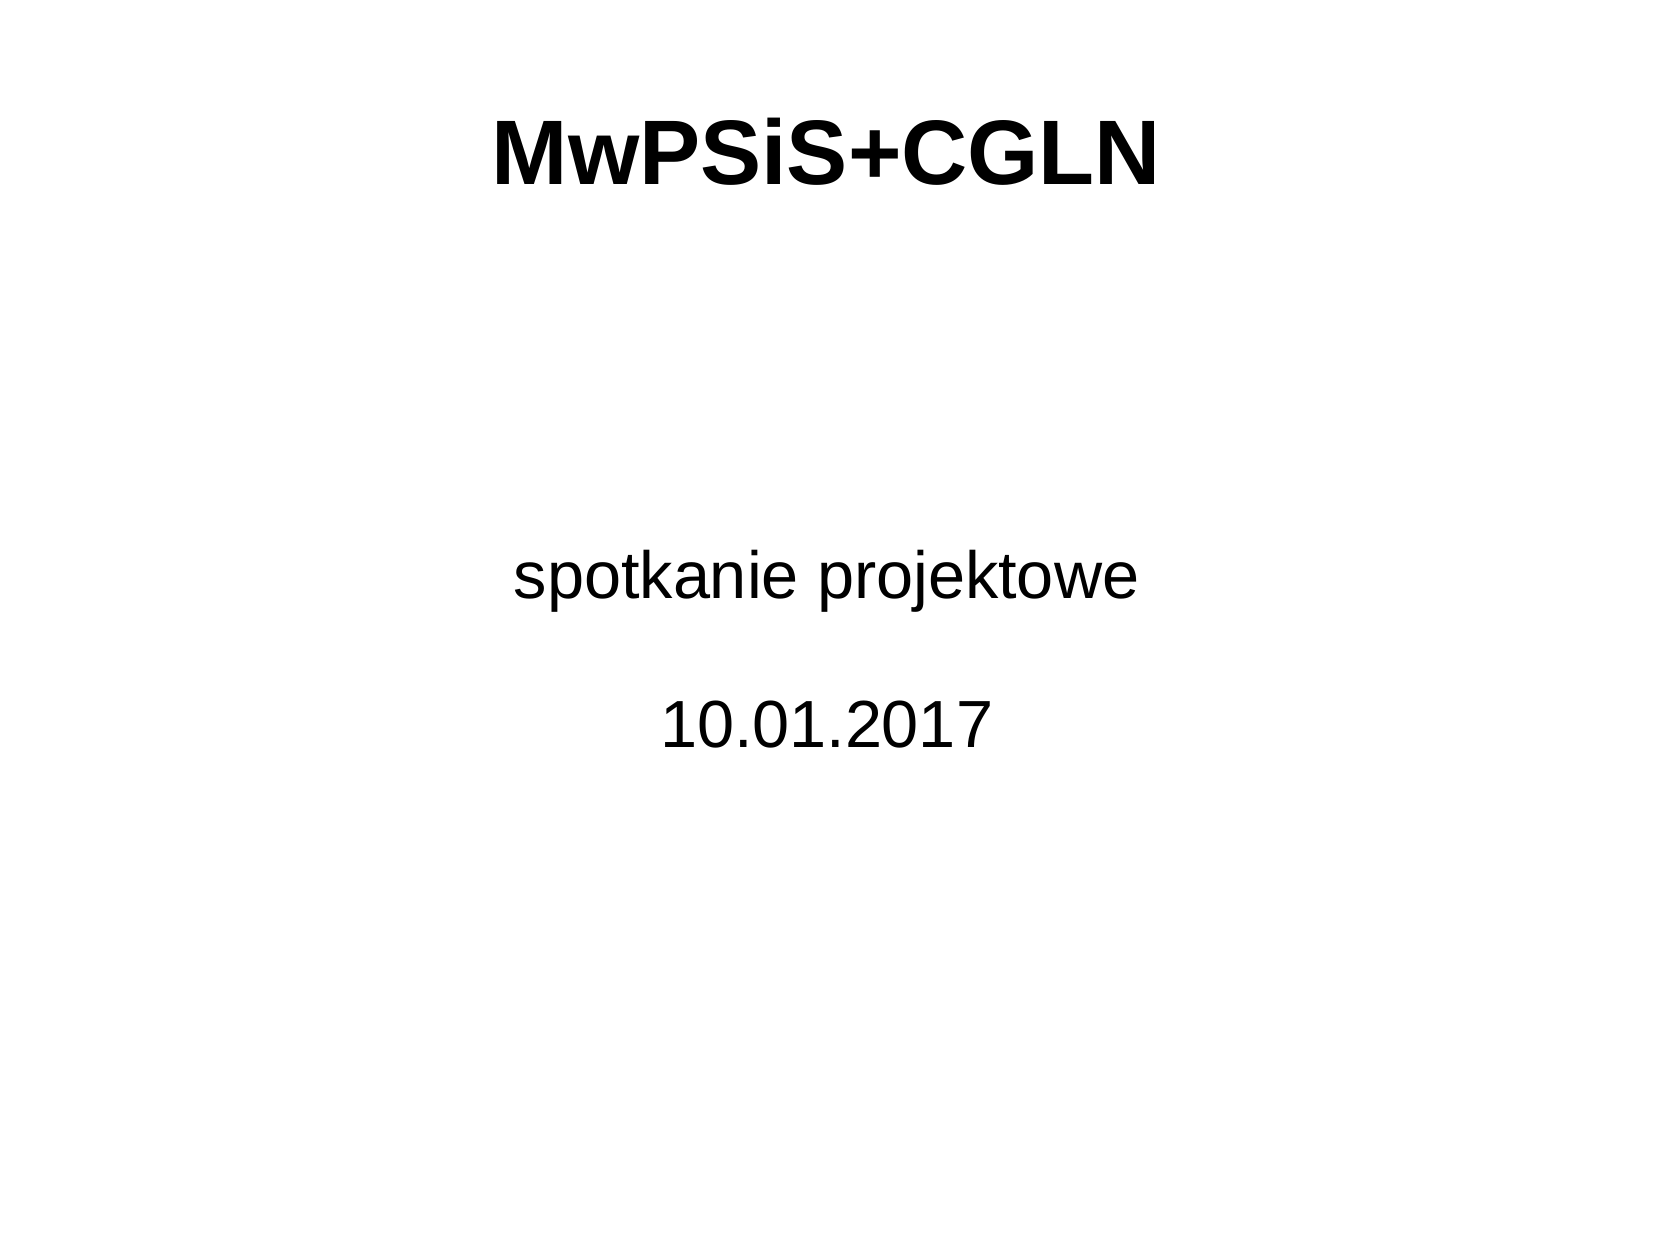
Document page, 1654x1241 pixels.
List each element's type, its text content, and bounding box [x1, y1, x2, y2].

subtitle spotkanie projektowe 10.01.2017 [82, 290, 1571, 1010]
title MwPSiS+CGLN [82, 49, 1571, 257]
